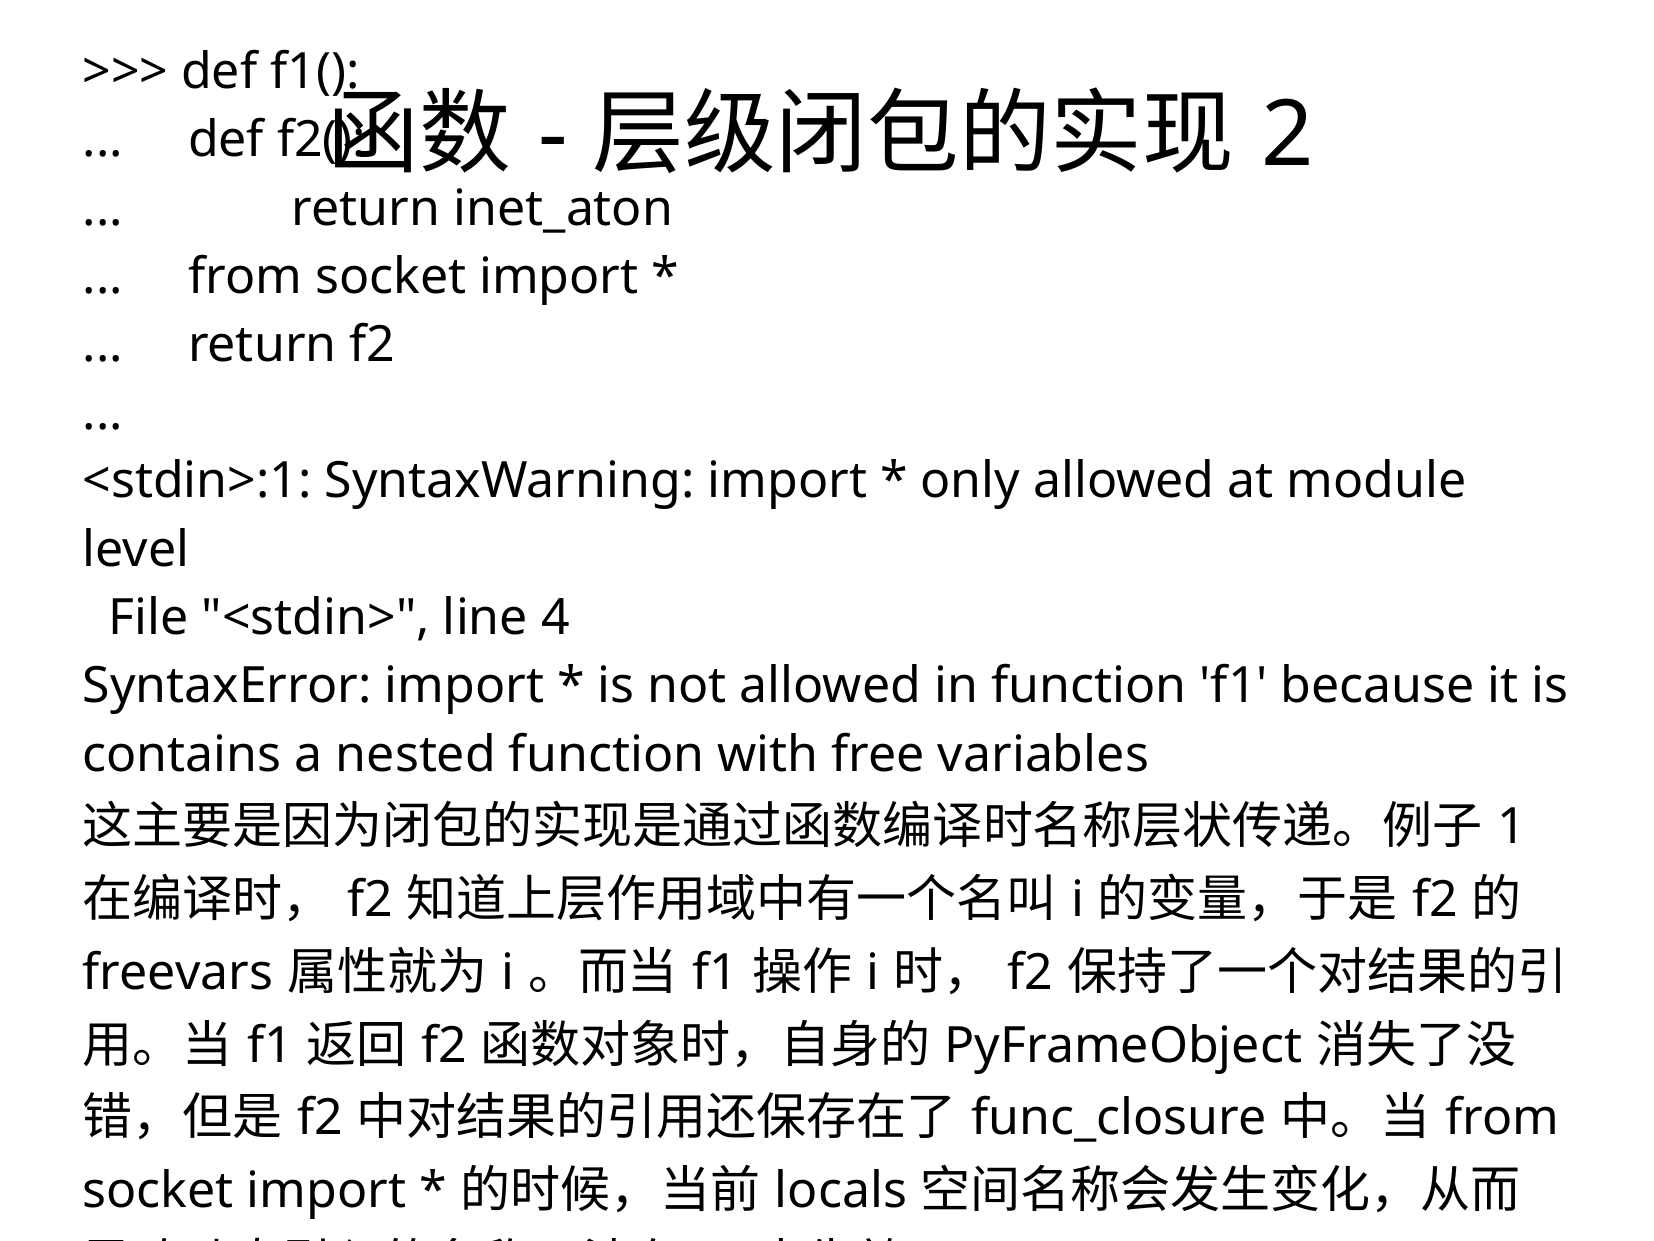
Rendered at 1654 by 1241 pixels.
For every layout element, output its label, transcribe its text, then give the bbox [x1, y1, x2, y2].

title 函数-层级闭包的实现2 [76, 29, 1565, 222]
subtitle >>> def f1(): ... def f2(): ... return inet_aton ... from socket import * ... return f2 ... <stdin>:1: SyntaxWarning: import * only allowed at module level File "<stdin>", line 4 SyntaxError: import * is not allowed in function 'f1' because it is contains a nested function with free variables 这主要是因为闭包的实现是通过函数编译时名称层状传递。例子1在编译时，f2知道上层作用域中有一个名叫i的变量，于是f2的freevars属性就为i。而当f1操作i时，f2保持了一个对结果的引用。当f1返回f2函数对象时，自身的PyFrameObject消失了没错，但是f2中对结果的引用还保存在了func_closure中。当from socket import *的时候，当前locals空间名称会发生变化，从而导致动态引入的名称无法在f2中生效。 [82, 174, 1571, 1225]
